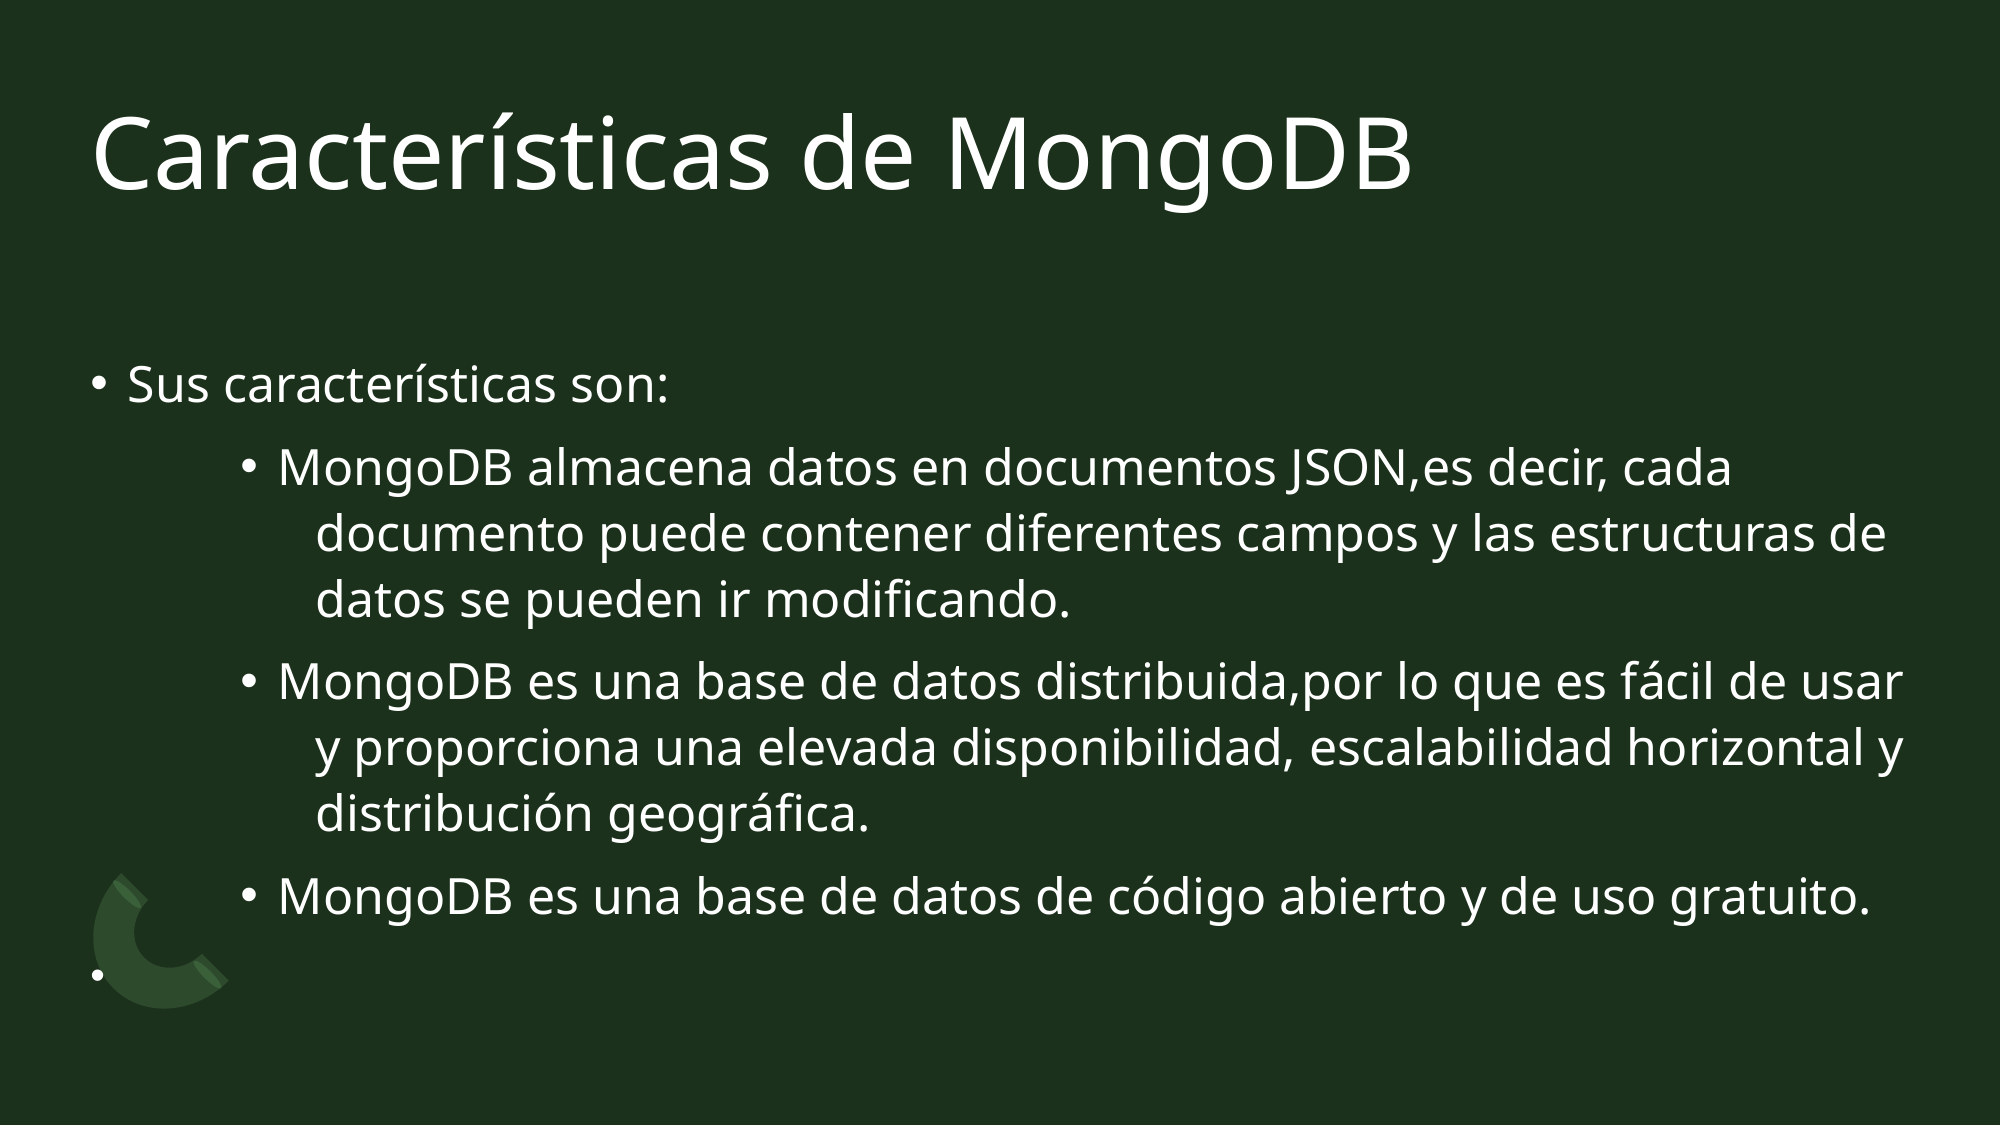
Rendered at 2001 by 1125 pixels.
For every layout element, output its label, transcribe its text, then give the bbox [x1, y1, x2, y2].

title Características de MongoDB [90, 90, 1910, 309]
list Sus características son: MongoDB almacena datos en documentos JSON,es decir, cada documento puede contener diferentes campos y las estructuras de datos se pueden ir modificando. MongoDB es una base de datos distribuida,por lo que es fácil de usar y proporciona una elevada disponibilidad, escalabilidad horizontal y distribución geográfica. MongoDB es una base de datos de código abierto y de uso gratuito. [90, 346, 1910, 1000]
